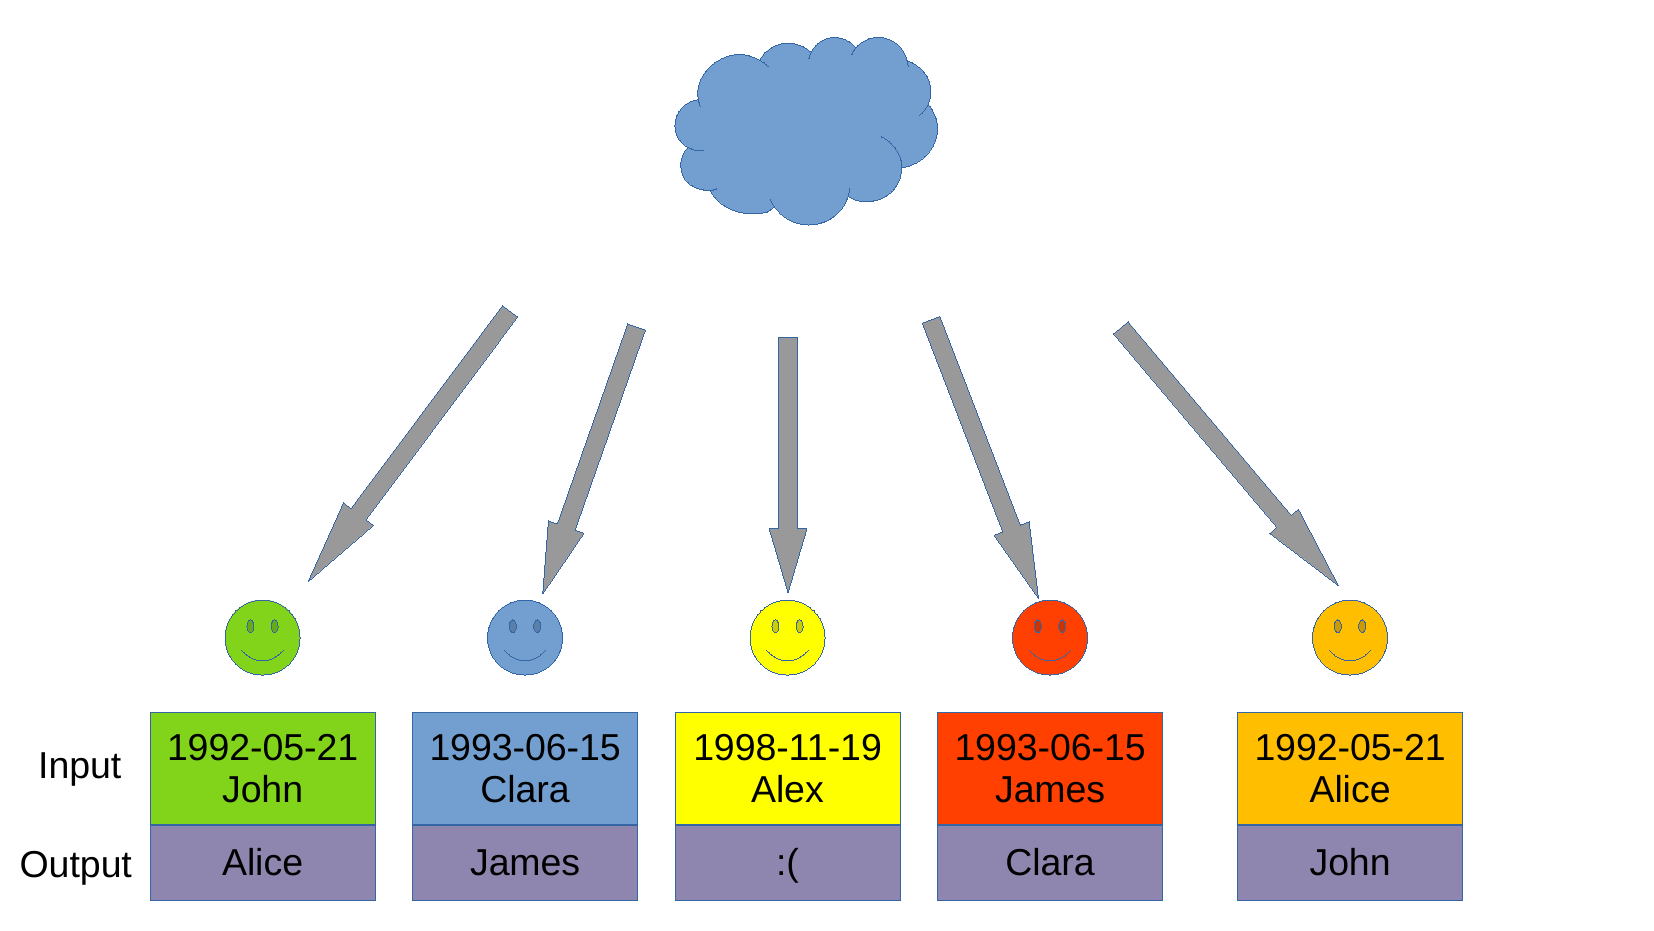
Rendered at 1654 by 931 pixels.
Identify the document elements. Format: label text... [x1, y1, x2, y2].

text_box [487, 600, 563, 676]
text_box 1998-11-19 Alex [675, 712, 901, 825]
text_box 1993-06-15 James [937, 712, 1163, 825]
text_box 1992-05-21 Alice [1237, 712, 1463, 825]
text_box [769, 337, 807, 593]
text_box Alice [150, 825, 376, 901]
text_box [542, 323, 646, 594]
text_box Input [23, 736, 211, 812]
text_box John [1237, 825, 1463, 901]
text_box [1312, 600, 1388, 676]
text_box [308, 305, 518, 582]
text_box 1992-05-21 John [150, 712, 376, 825]
text_box [1012, 600, 1088, 676]
text_box 1993-06-15 Clara [412, 712, 638, 825]
text_box Output [4, 836, 193, 912]
text_box [750, 600, 826, 676]
text_box :( [675, 825, 901, 901]
text_box Clara [937, 825, 1163, 901]
text_box [225, 600, 301, 676]
text_box [674, 37, 938, 226]
text_box [1113, 321, 1339, 586]
text_box [922, 316, 1039, 599]
text_box James [412, 825, 638, 901]
